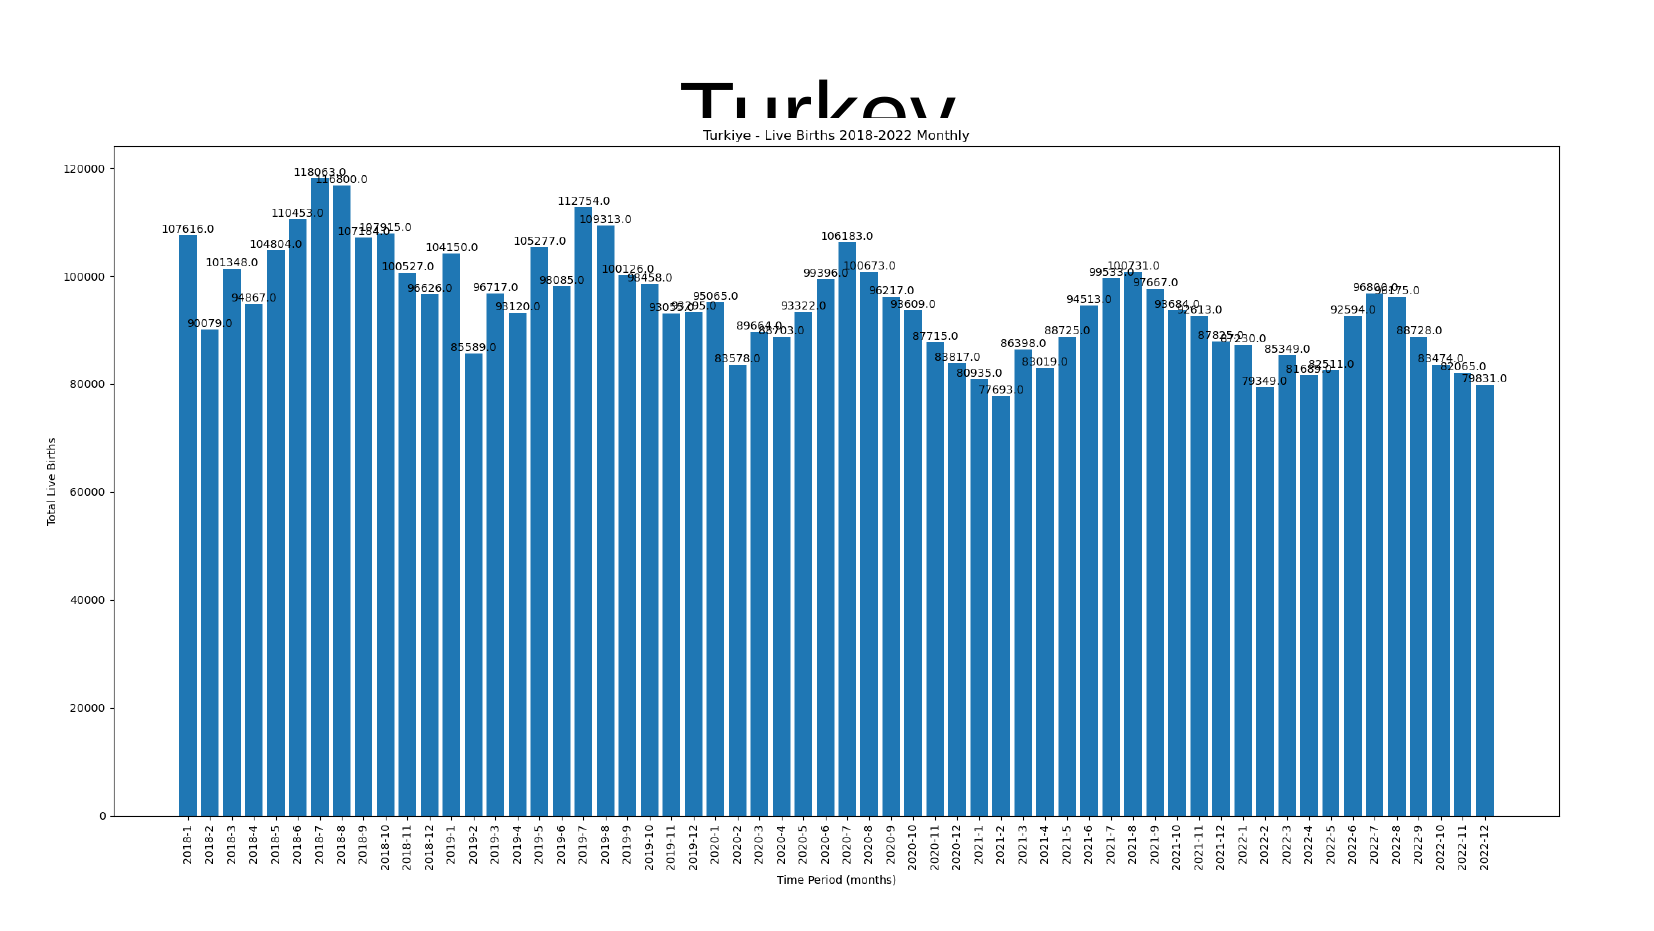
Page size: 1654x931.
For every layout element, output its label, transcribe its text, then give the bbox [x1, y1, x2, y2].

picture [35, 118, 1571, 897]
title Turkey [82, 37, 1571, 118]
